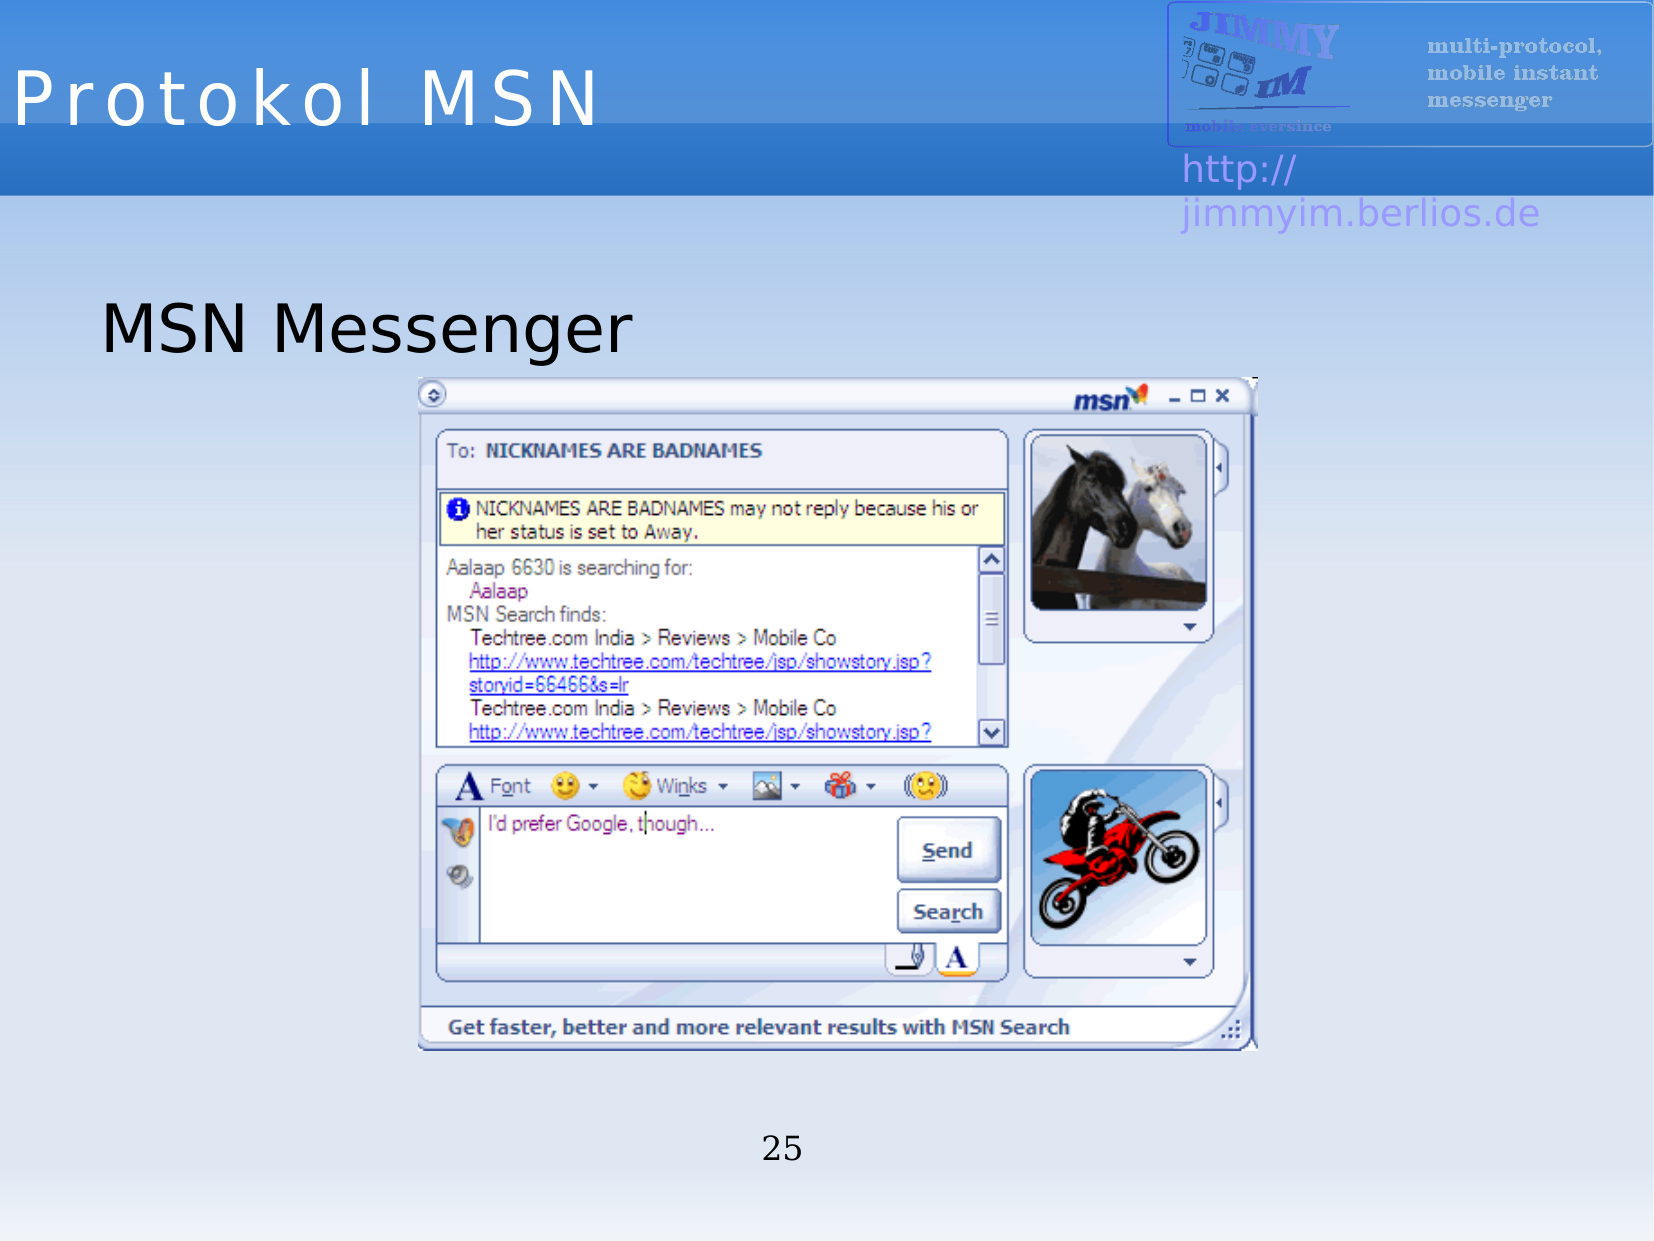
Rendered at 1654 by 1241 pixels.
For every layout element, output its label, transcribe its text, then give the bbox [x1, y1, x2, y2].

list MSN Messenger [82, 290, 1571, 1094]
picture [0, 0, 1654, 1241]
title Protokol MSN [11, 7, 1167, 192]
